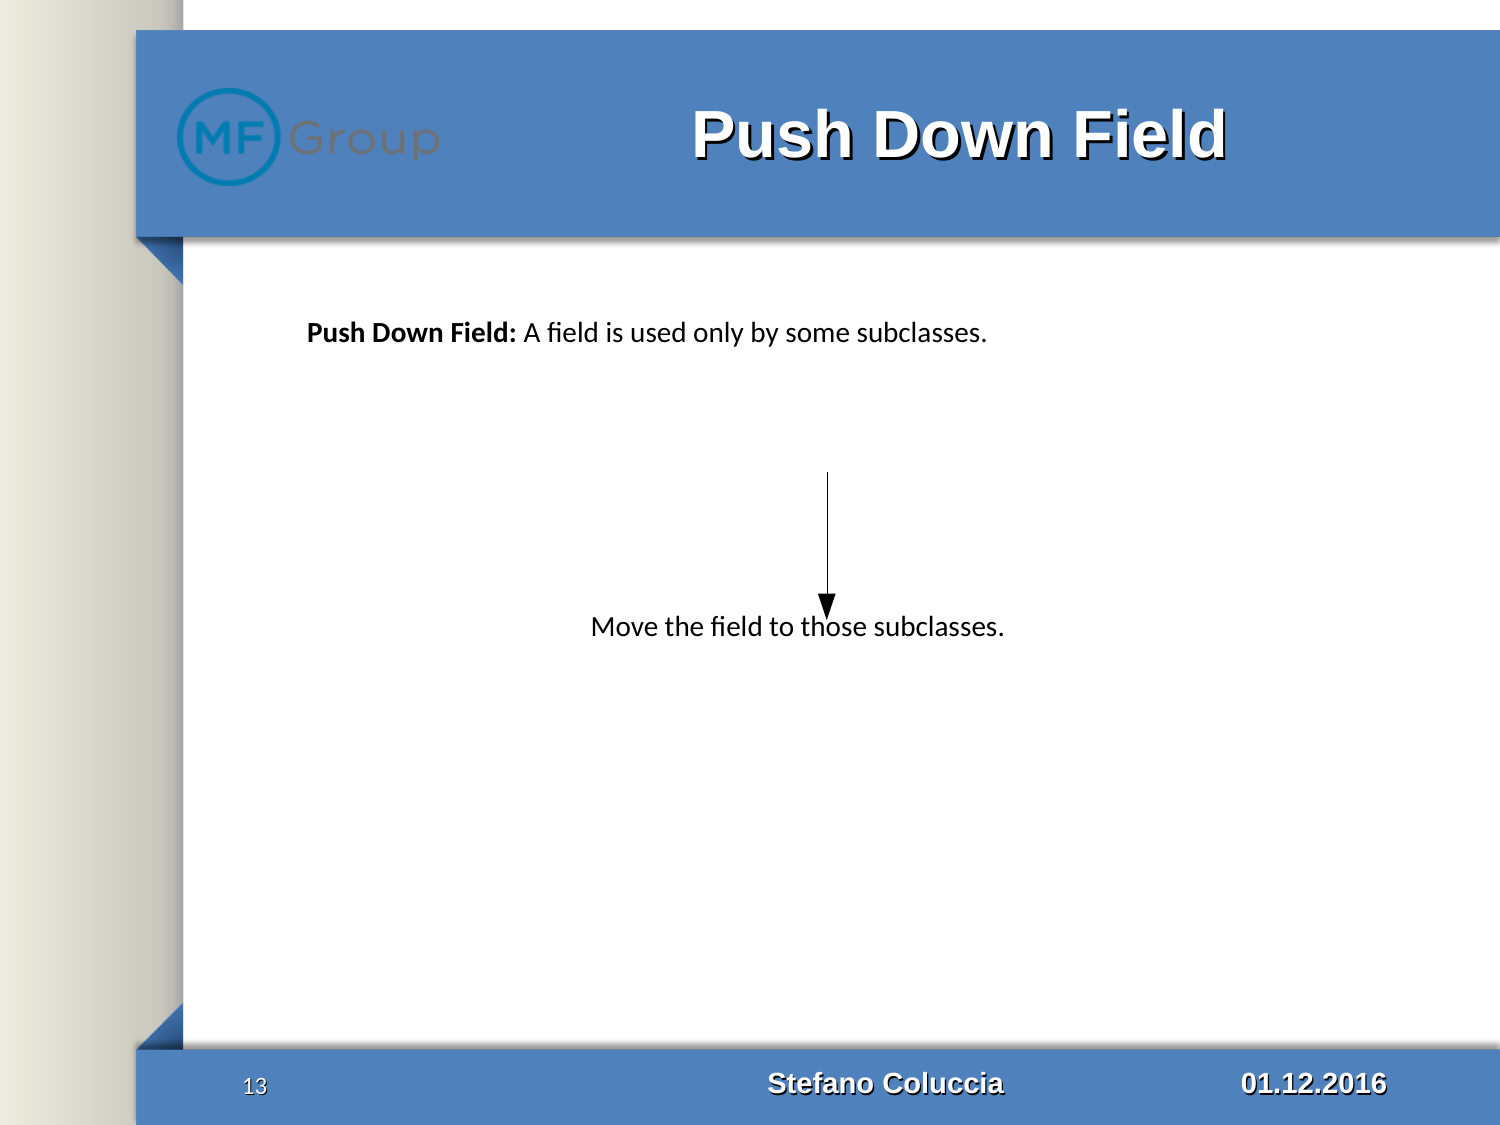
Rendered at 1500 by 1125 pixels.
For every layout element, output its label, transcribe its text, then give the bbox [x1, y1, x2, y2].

title Stefano Coluccia [738, 1062, 1034, 1105]
title Push Down Field [472, 57, 1447, 211]
title 01.12.2016 [1151, 1062, 1477, 1105]
picture [0, 0, 1500, 1125]
list Push Down Field: A field is used only by some subclasses. Move the field to those subclasses. [236, 261, 1453, 975]
